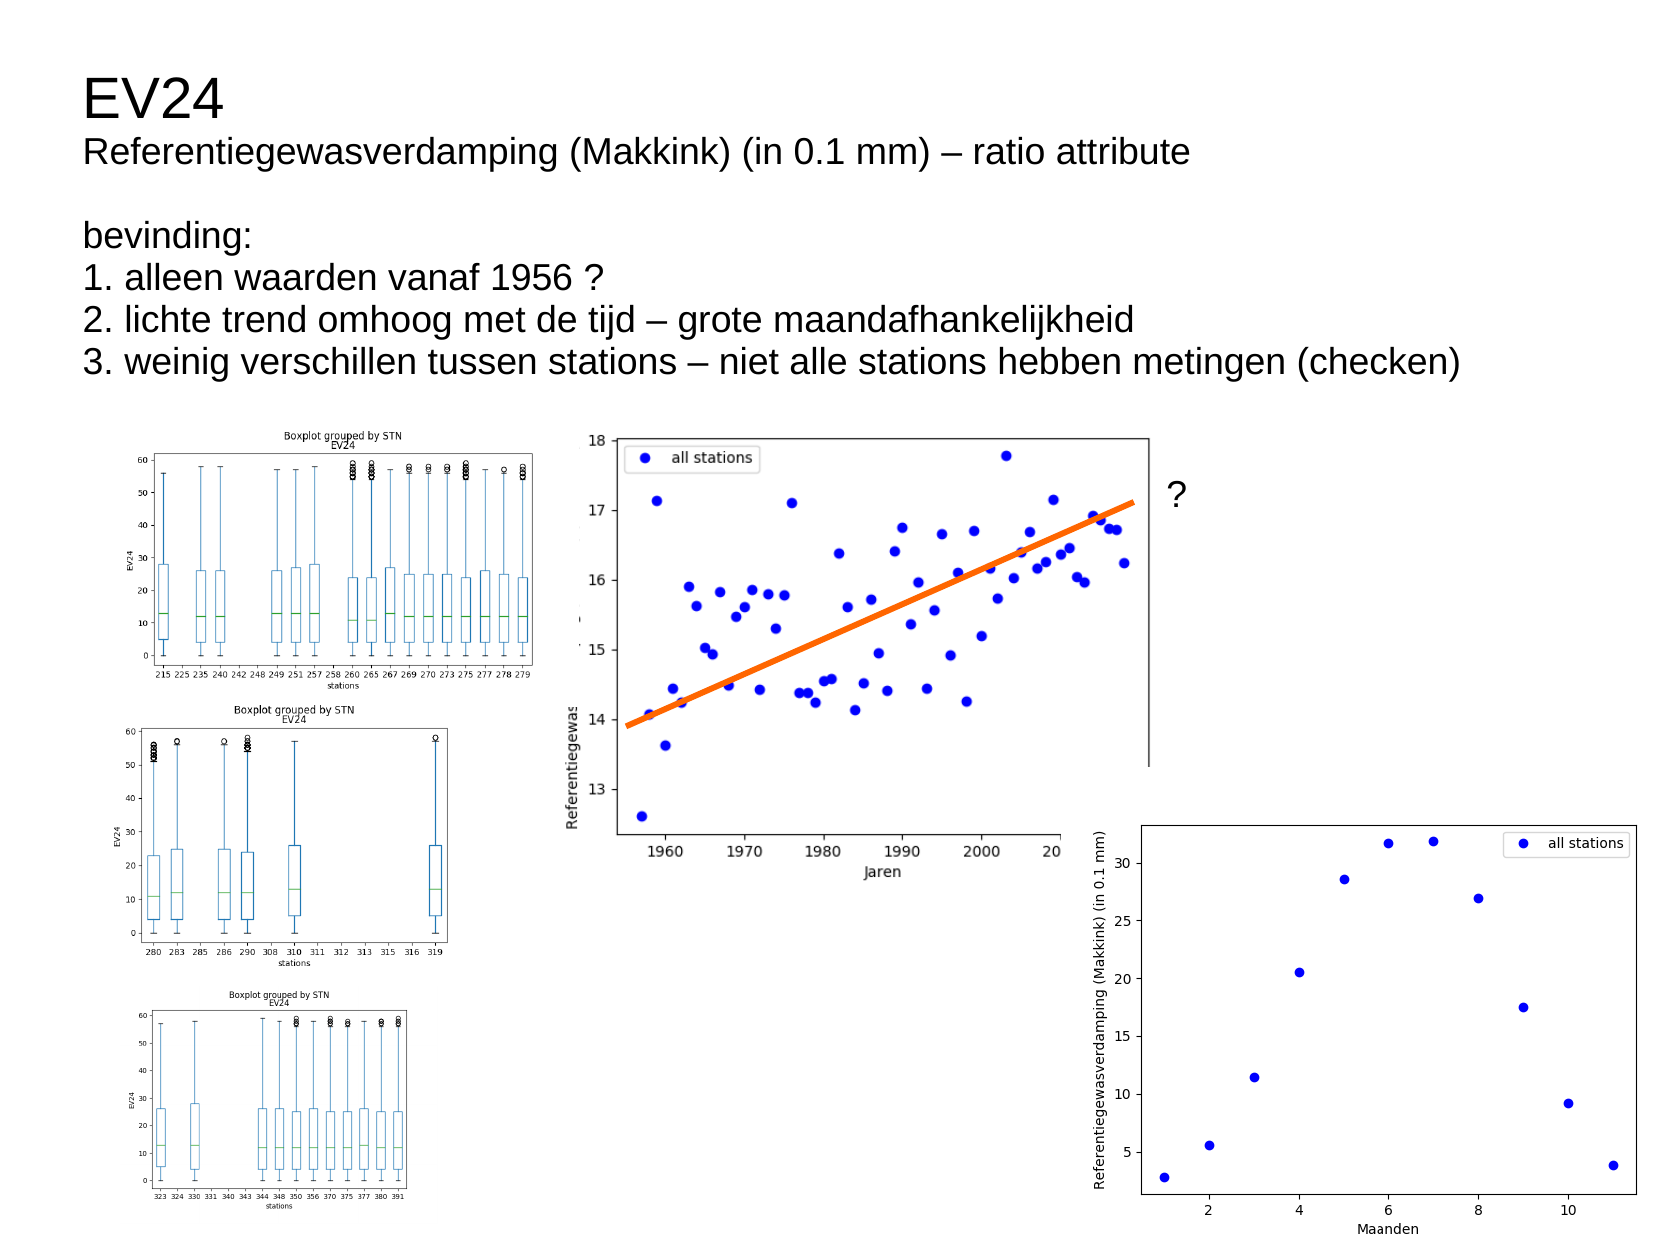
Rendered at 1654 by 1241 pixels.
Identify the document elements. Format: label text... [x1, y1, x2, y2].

picture [103, 376, 1654, 1241]
title EV24 Referentiegewasverdamping (Makkink) (in 0.1 mm) – ratio attribute bevinding: 1. alleen waarden vanaf 1956 ? 2. lichte trend omhoog met de tijd – grote maandafhankelijkheid 3. weinig verschillen tussen stations – niet alle stations hebben metingen (checken) [82, 65, 1571, 383]
picture [120, 986, 438, 1224]
text_box ? [1151, 466, 1202, 524]
